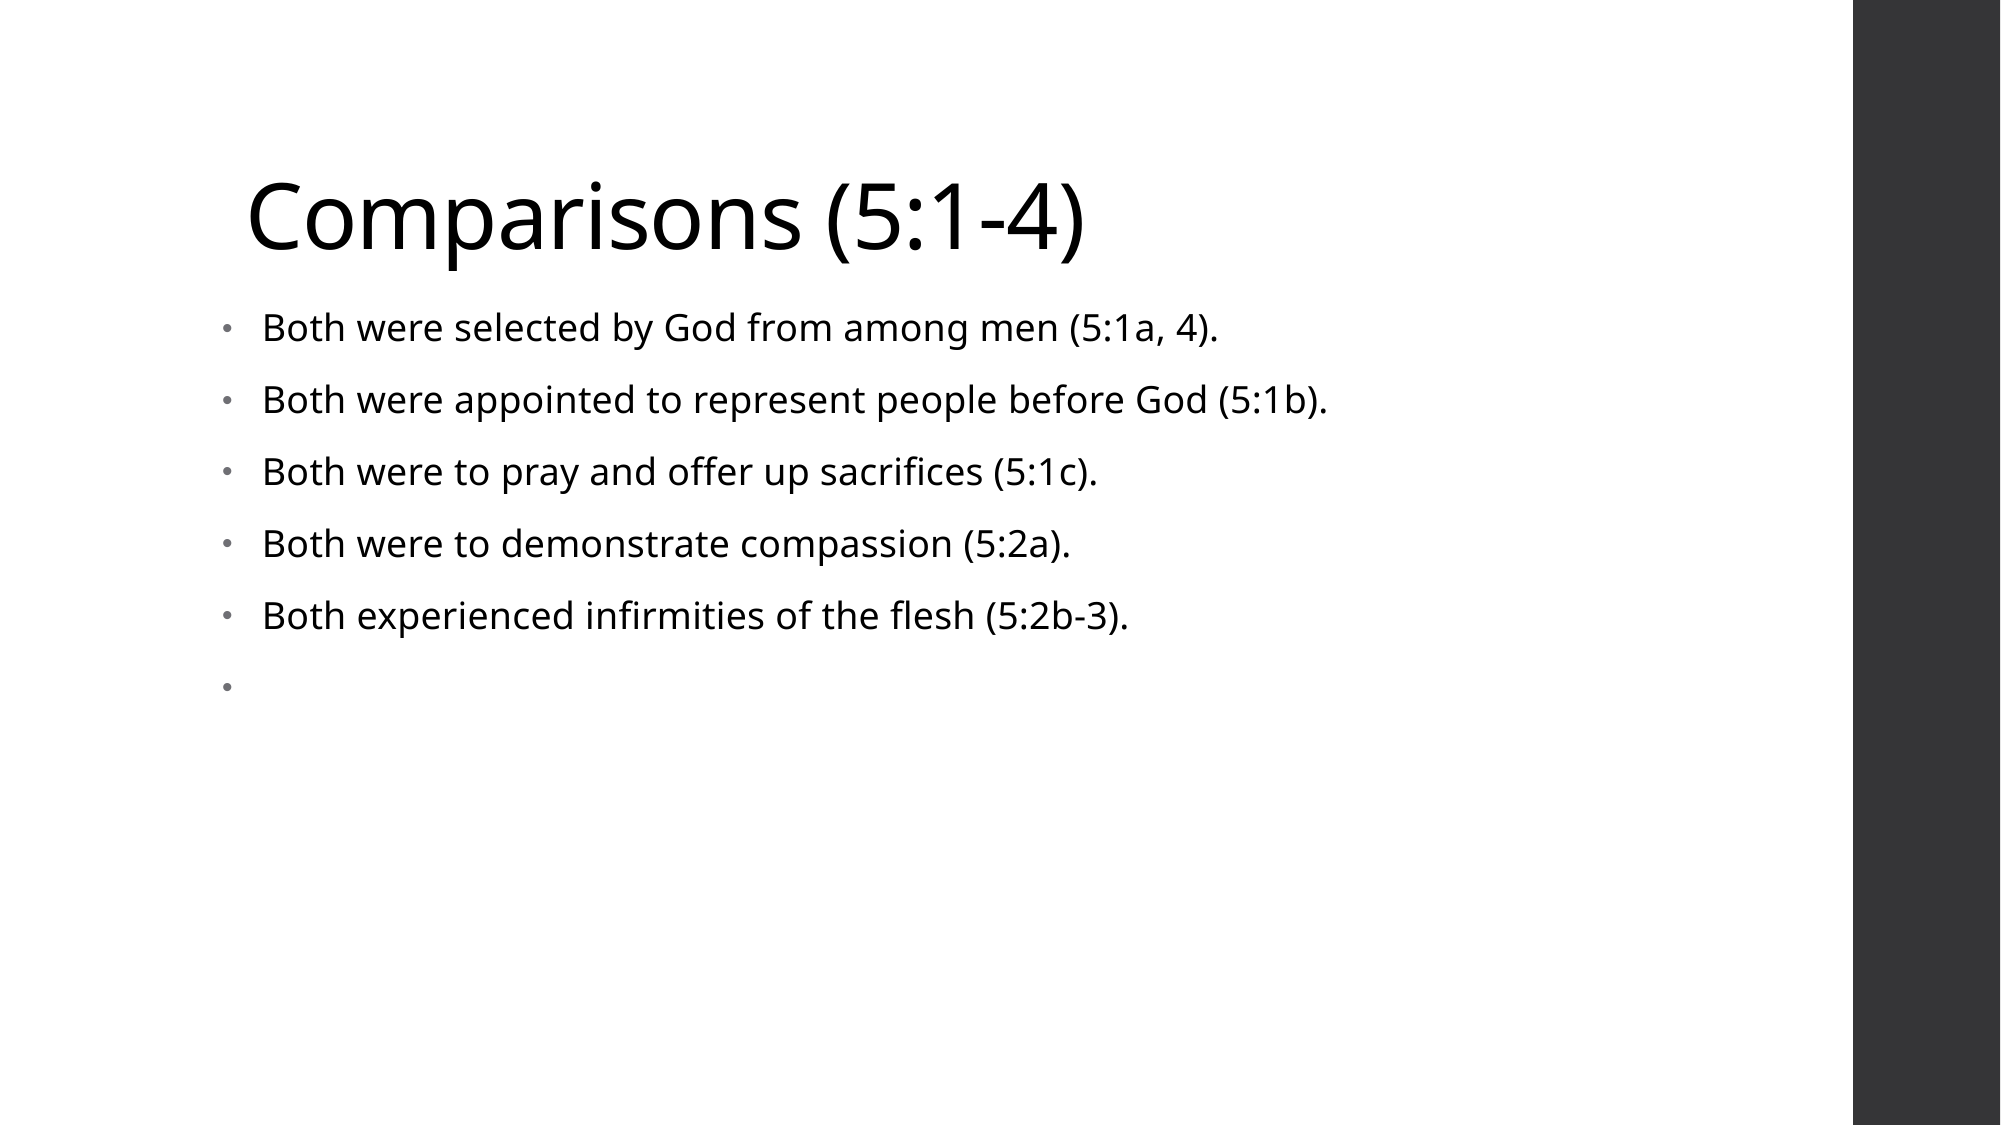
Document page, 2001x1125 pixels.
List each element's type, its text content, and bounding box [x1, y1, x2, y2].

list Both were selected by God from among men (5:1a, 4). Both were appointed to represent people before God (5:1b). Both were to pray and offer up sacrifices (5:1c). Both were to demonstrate compassion (5:2a). Both experienced infirmities of the flesh (5:2b-3). [206, 299, 1617, 1014]
title Comparisons (5:1-4) [206, 60, 1797, 278]
